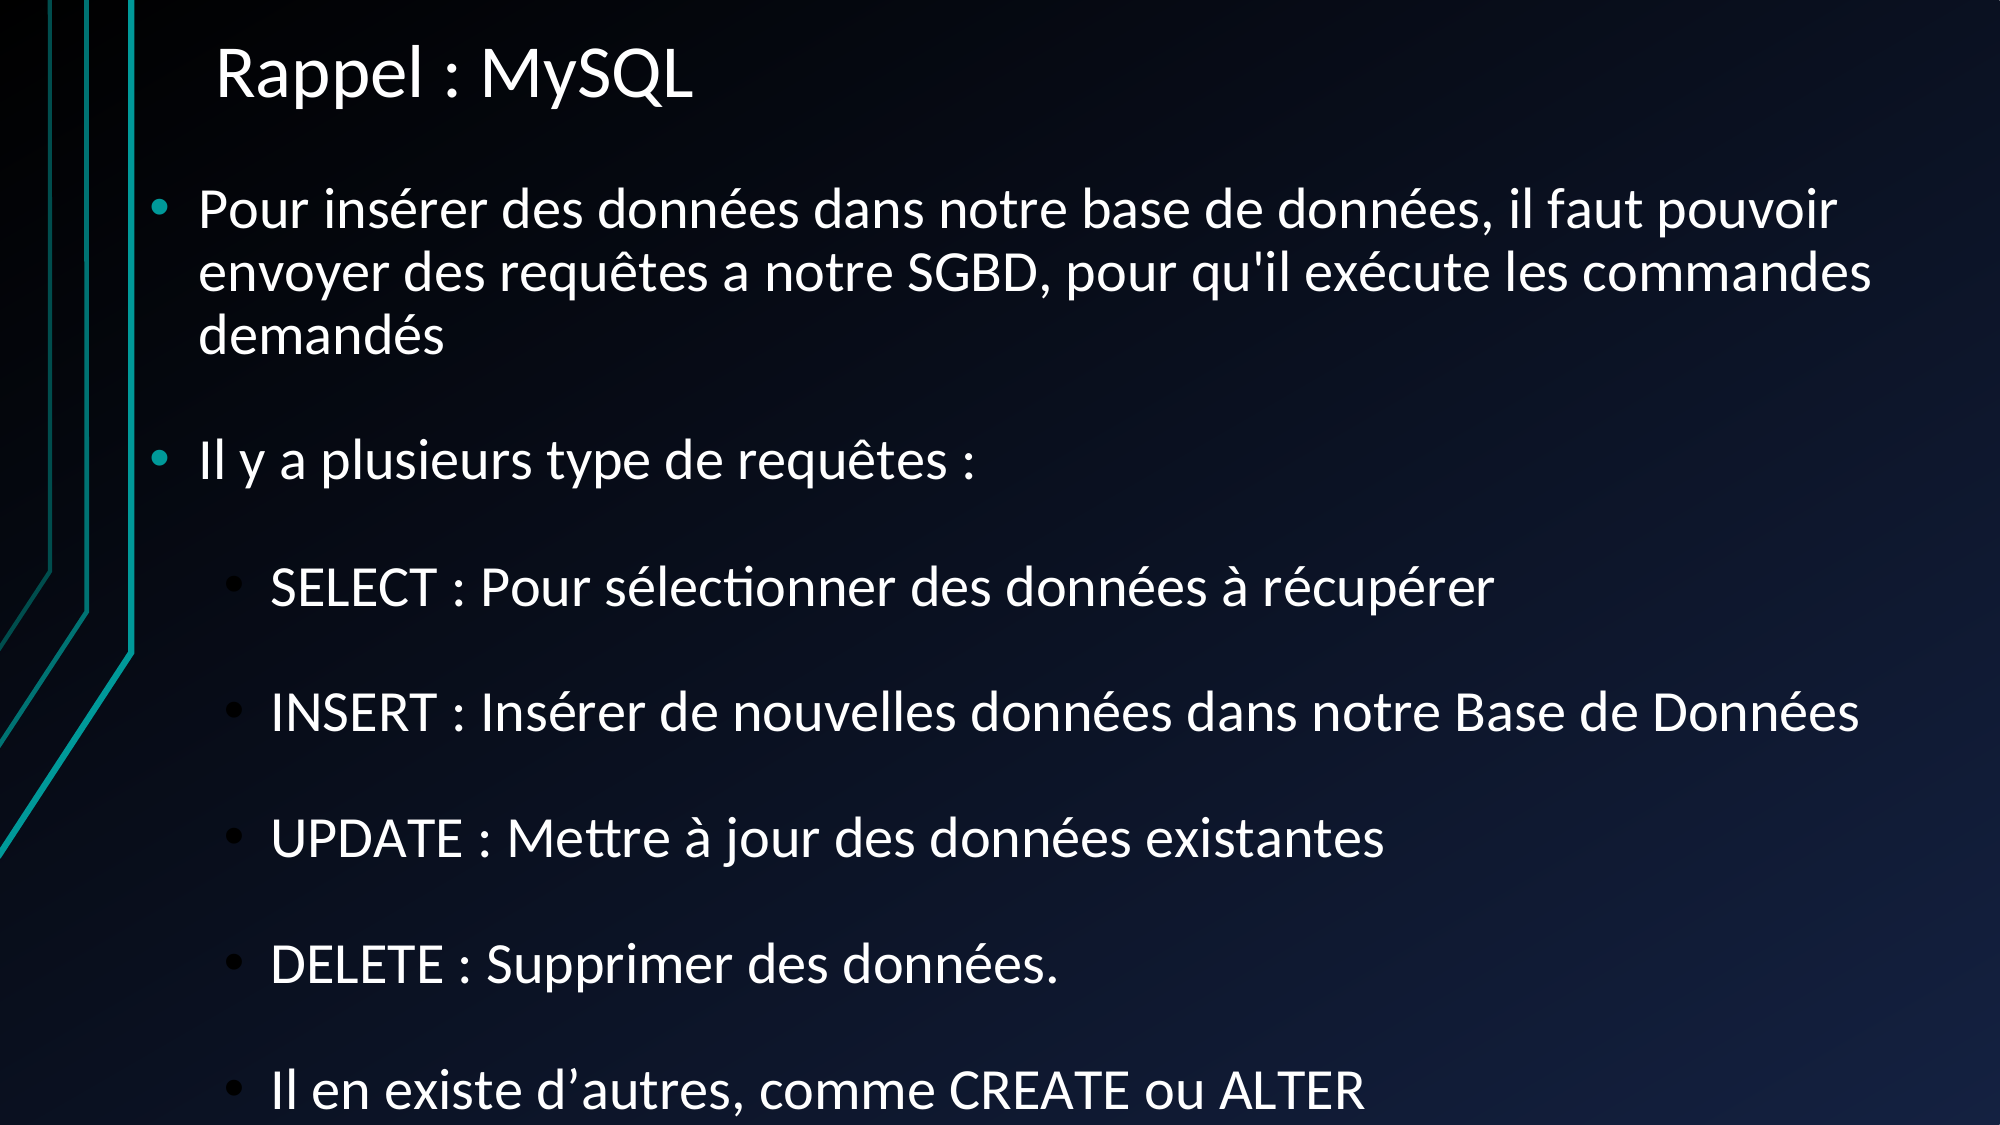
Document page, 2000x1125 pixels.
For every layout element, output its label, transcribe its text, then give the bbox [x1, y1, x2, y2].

text_box Rappel : MySQL [200, 25, 1901, 166]
text_box Pour insérer des données dans notre base de données, il faut pouvoir envoyer des requêtes a notre SGBD, pour qu'il exécute les commandes demandés Il y a plusieurs type de requêtes : SELECT : Pour sélectionner des données à récupérer INSERT : Insérer de nouvelles données dans notre Base de Données UPDATE : Mettre à jour des données existantes DELETE : Supprimer des données. Il en existe d’autres, comme CREATE ou ALTER [134, 170, 1966, 1032]
